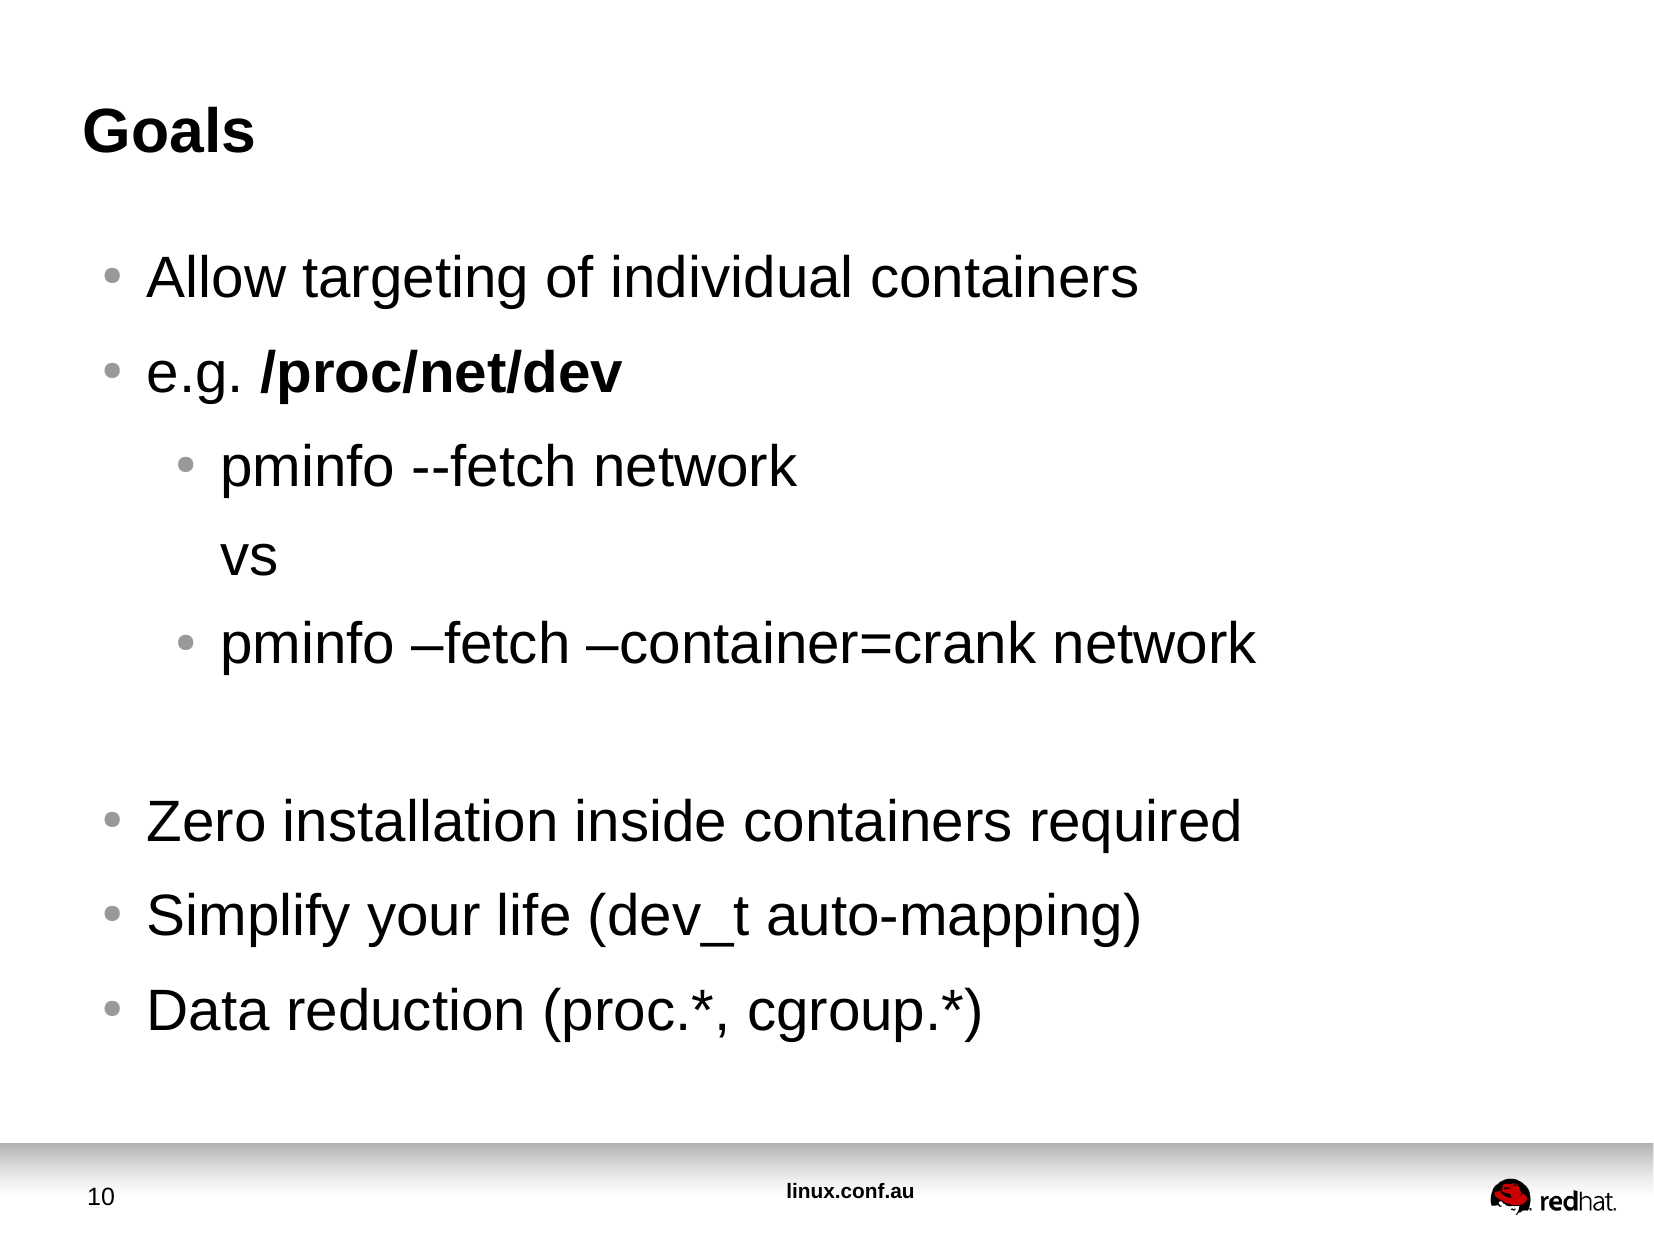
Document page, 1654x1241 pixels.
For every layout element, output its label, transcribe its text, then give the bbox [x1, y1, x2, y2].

picture [0, 1143, 1654, 1241]
list Allow targeting of individual containers e.g. /proc/net/dev pminfo --fetch network vs pminfo –fetch –container=crank network Zero installation inside containers required Simplify your life (dev_t auto-mapping) Data reduction (proc.*, cgroup.*) [86, 244, 1576, 1043]
title Goals [82, 37, 1571, 226]
